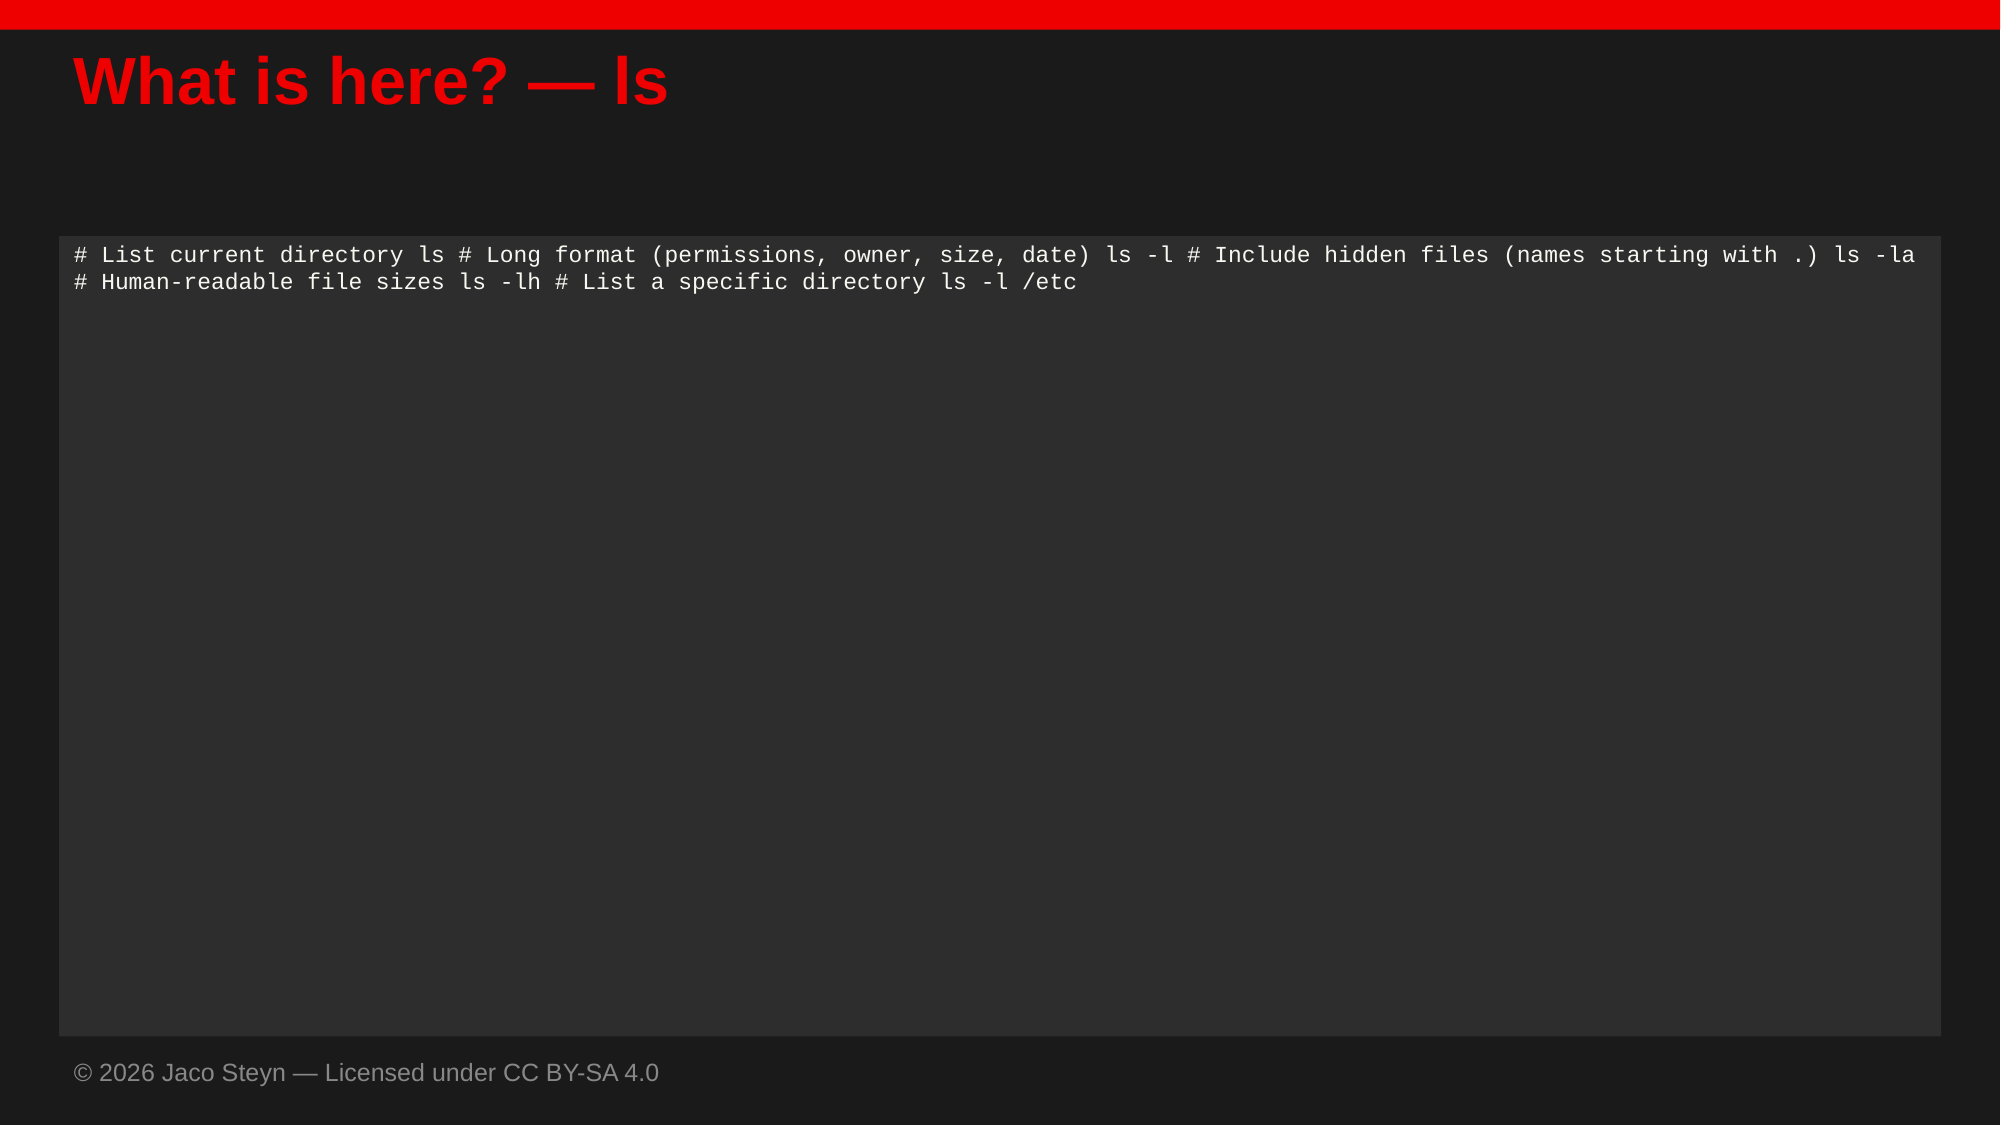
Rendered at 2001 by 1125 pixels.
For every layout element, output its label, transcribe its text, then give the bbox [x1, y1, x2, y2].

text_box # List current directory ls # Long format (permissions, owner, size, date) ls -l # Include hidden files (names starting with .) ls -la # Human-readable file sizes ls -lh # List a specific directory ls -l /etc [59, 236, 1942, 1037]
text_box What is here? — ls [59, 36, 1942, 208]
text_box © 2026 Jaco Steyn — Licensed under CC BY-SA 4.0 [59, 1051, 1942, 1093]
text_box [0, 0, 2001, 30]
